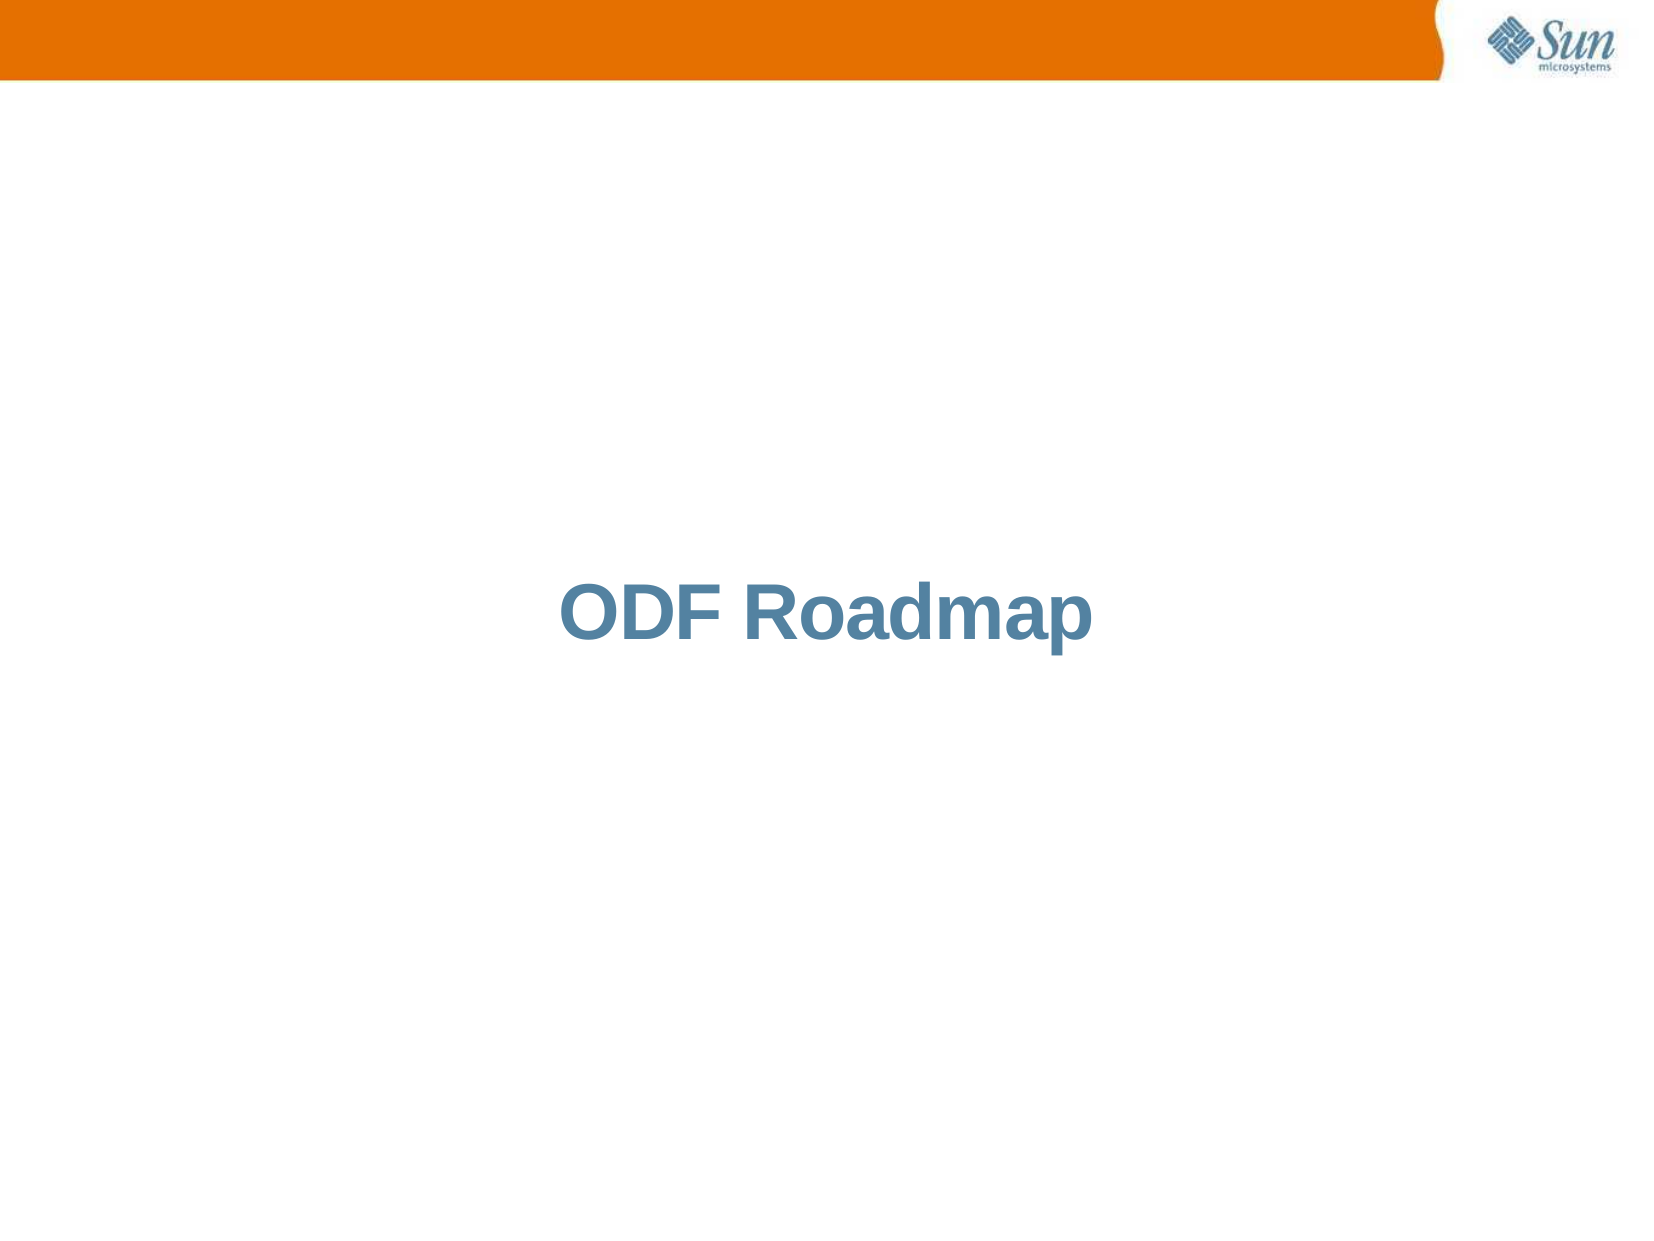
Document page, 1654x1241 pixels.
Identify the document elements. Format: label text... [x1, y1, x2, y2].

title ODF Roadmap [76, 575, 1578, 665]
picture [0, 0, 1654, 83]
